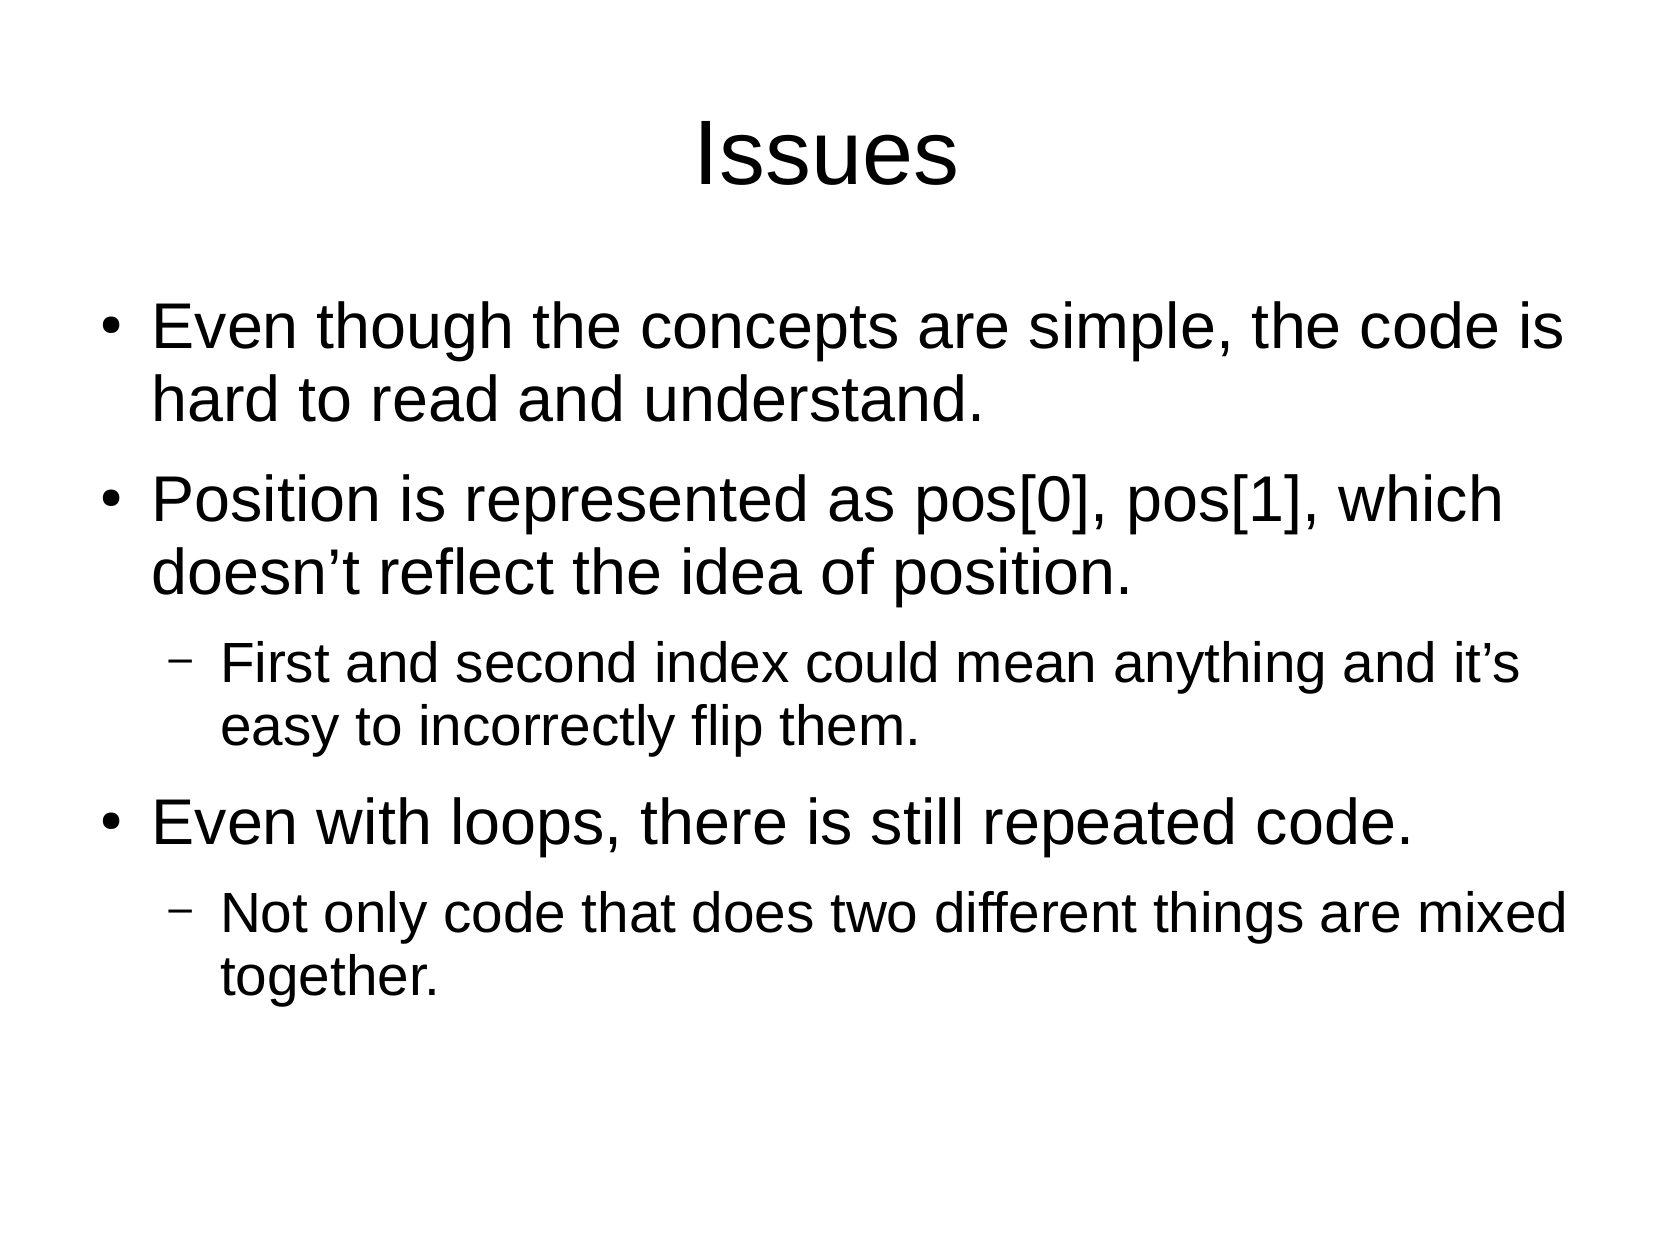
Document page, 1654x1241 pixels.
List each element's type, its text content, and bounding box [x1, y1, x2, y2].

title Issues [82, 49, 1571, 257]
list Even though the concepts are simple, the code is hard to read and understand. Position is represented as pos[0], pos[1], which doesn’t reflect the idea of position. First and second index could mean anything and it’s easy to incorrectly flip them. Even with loops, there is still repeated code. Not only code that does two different things are mixed together. [82, 290, 1571, 1010]
